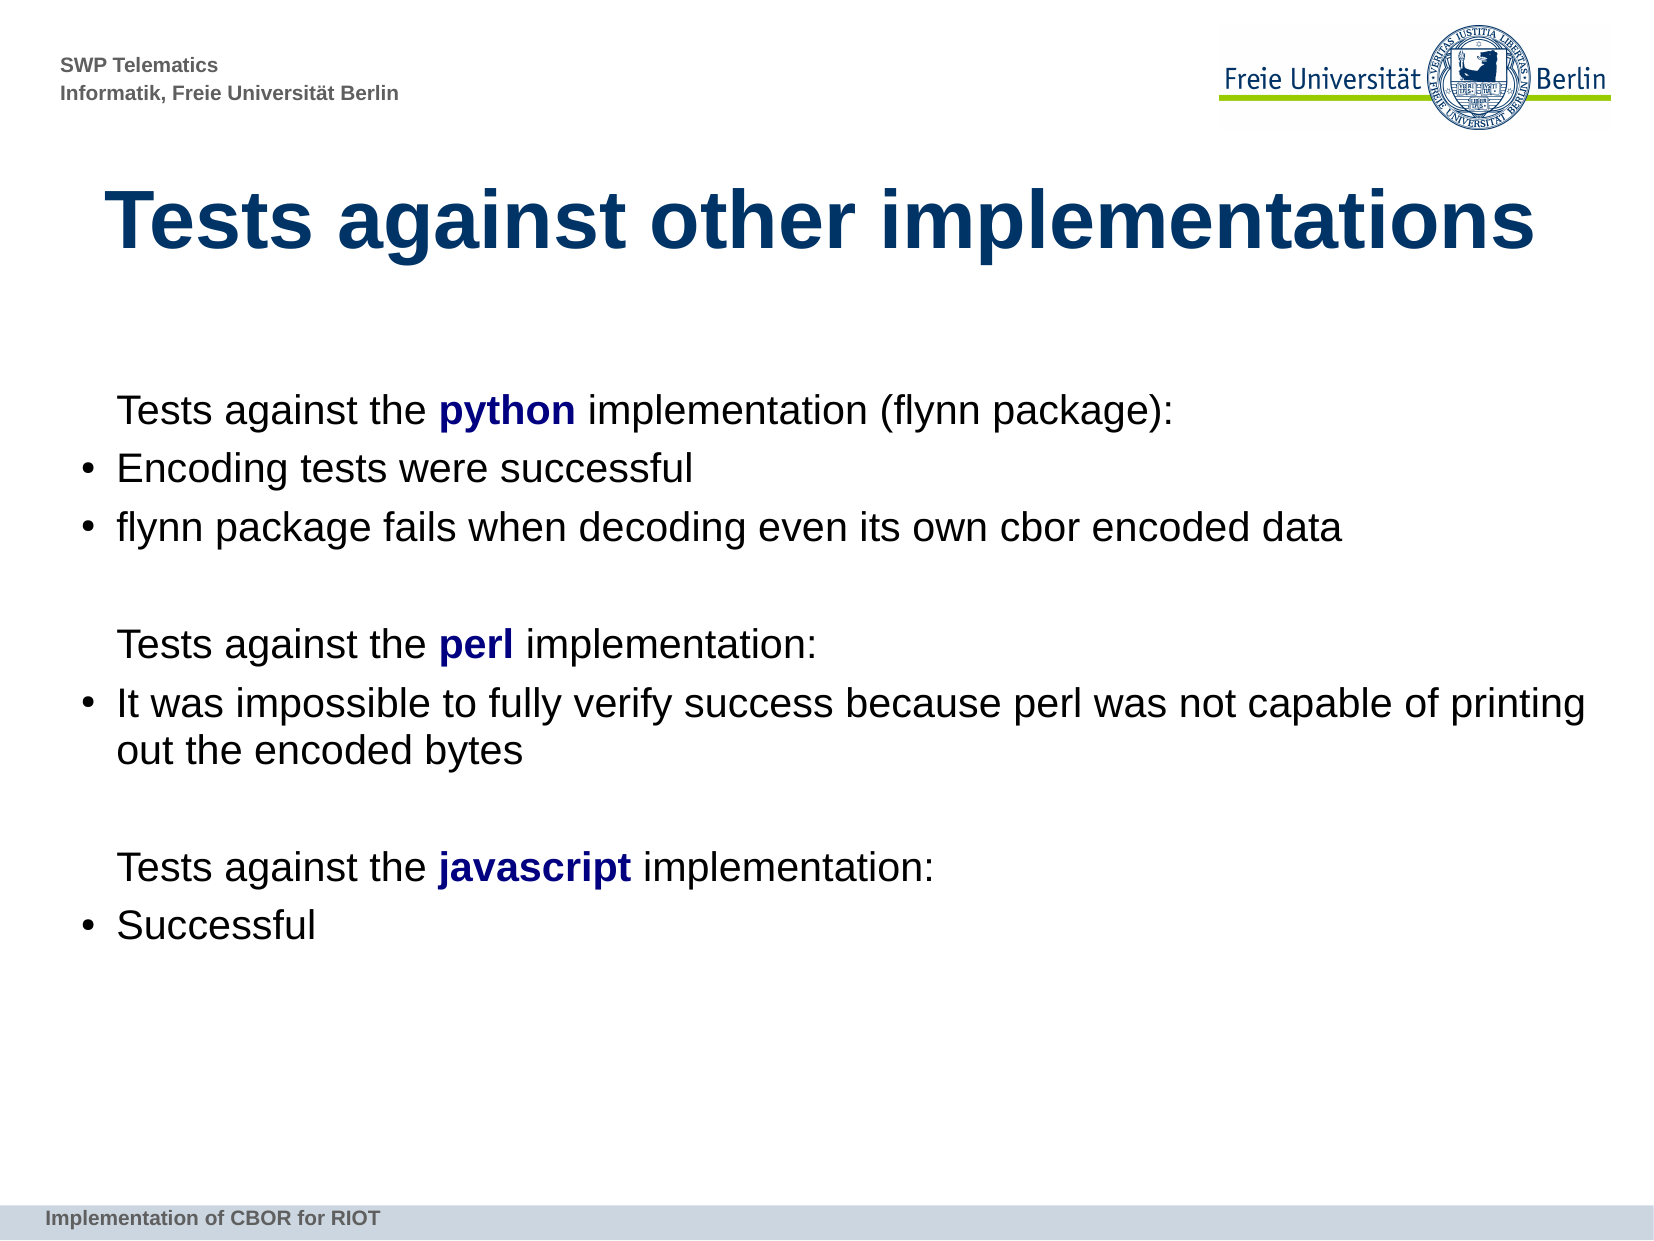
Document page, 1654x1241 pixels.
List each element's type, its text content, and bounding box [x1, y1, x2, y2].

picture [1219, 25, 1611, 130]
title Tests against other implementations [45, 173, 1609, 270]
list Tests against the python implementation (flynn package): Encoding tests were successful flynn package fails when decoding even its own cbor encoded data Tests against the perl implementation: It was impossible to fully verify success because perl was not capable of printing out the encoded bytes Tests against the javascript implementation: Successful [45, 270, 1609, 1126]
